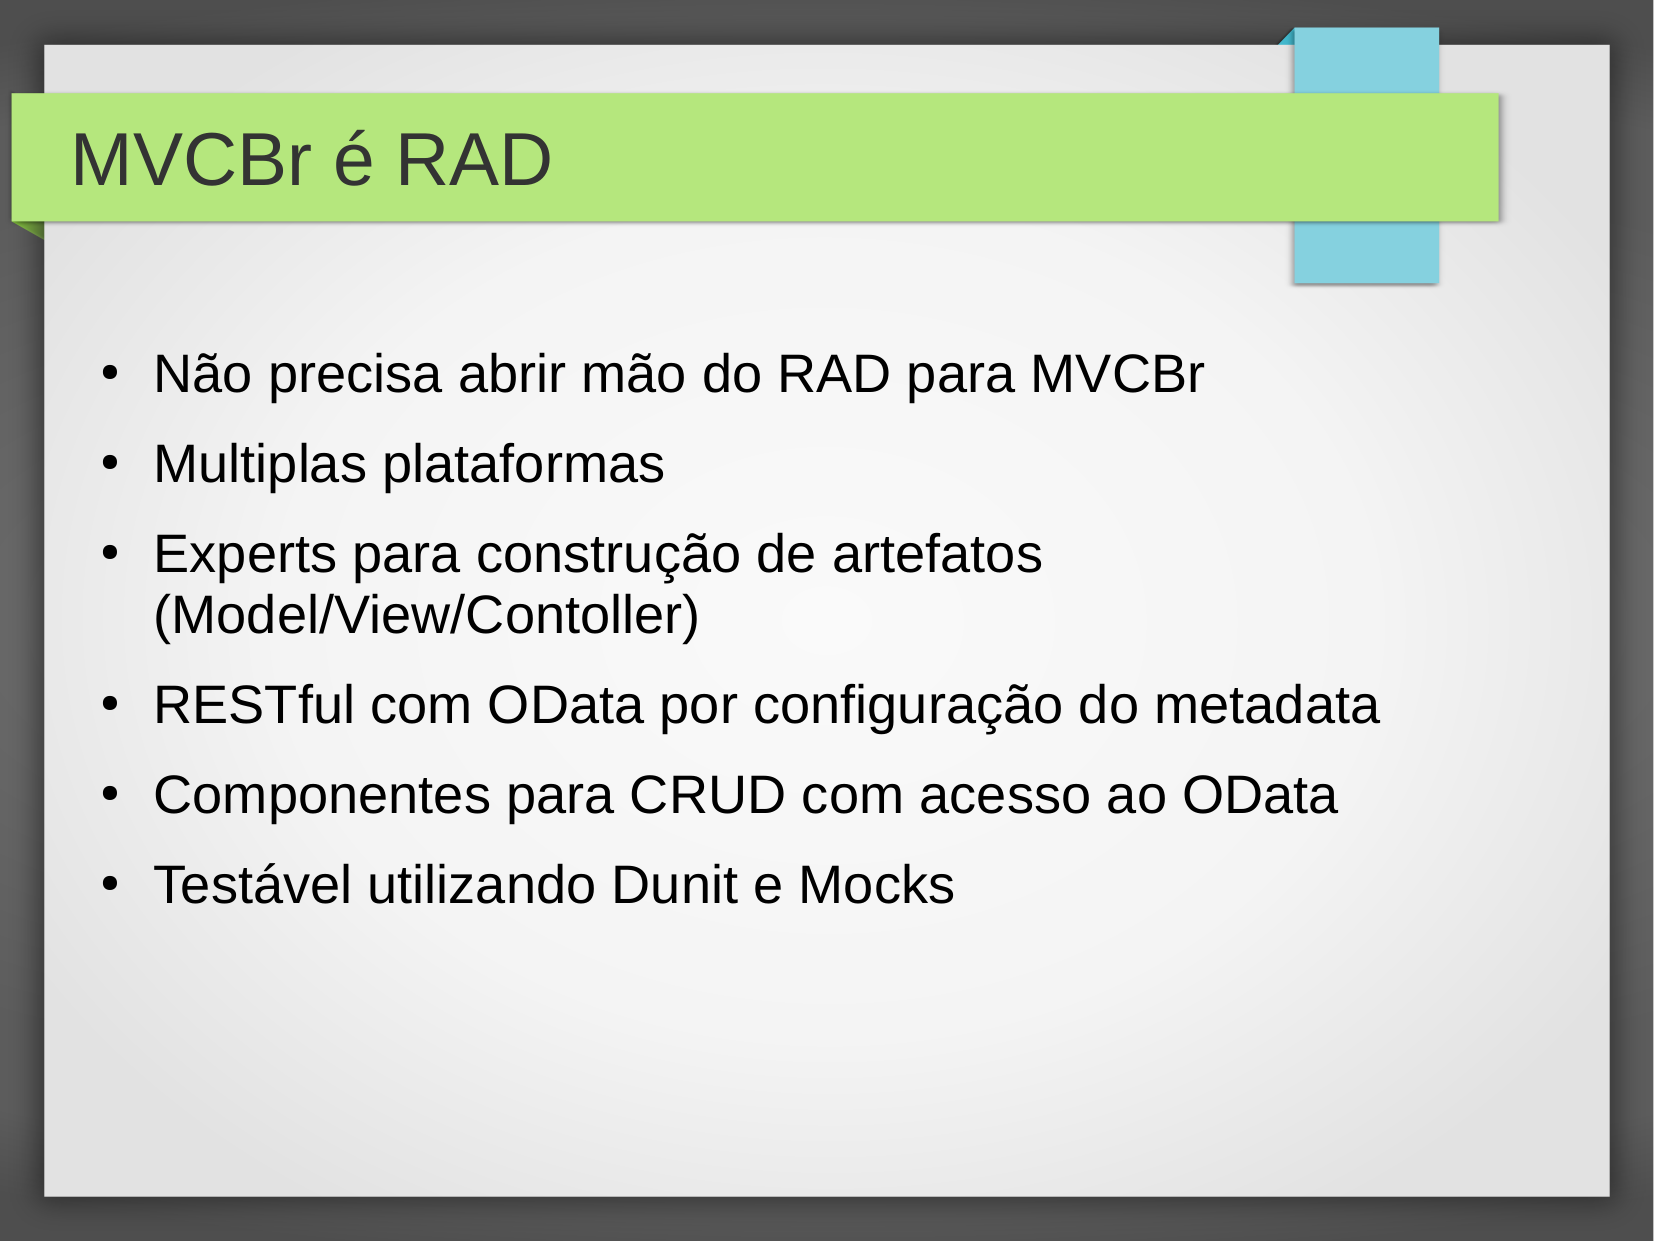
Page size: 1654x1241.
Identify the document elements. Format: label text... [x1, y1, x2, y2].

title MVCBr é RAD [70, 106, 1229, 213]
list Não precisa abrir mão do RAD para MVCBr Multiplas plataformas Experts para construção de artefatos (Model/View/Contoller) RESTful com OData por configuração do metadata Componentes para CRUD com acesso ao OData Testável utilizando Dunit e Mocks [82, 343, 1538, 1063]
picture [0, 0, 1654, 1241]
